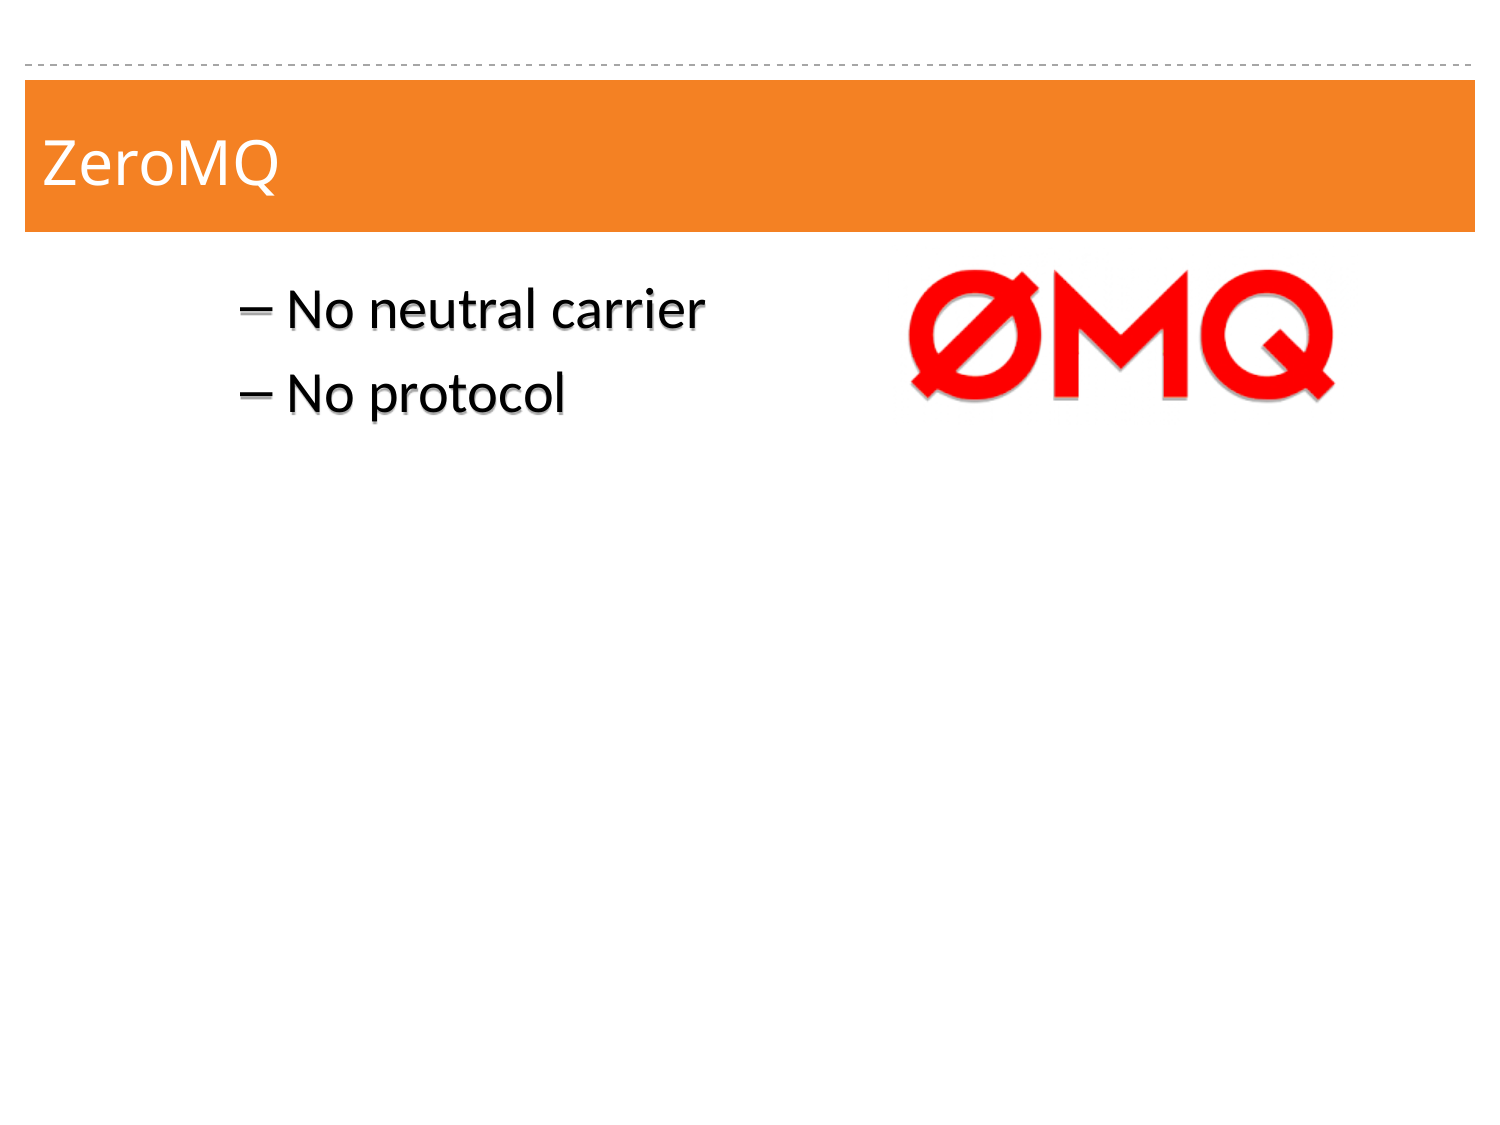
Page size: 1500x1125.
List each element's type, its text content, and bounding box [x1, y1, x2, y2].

text_box [25, 80, 1475, 232]
text_box ZeroMQ [27, 108, 1473, 231]
list No neutral carrier No protocol [75, 262, 1426, 1005]
picture [888, 245, 1358, 425]
